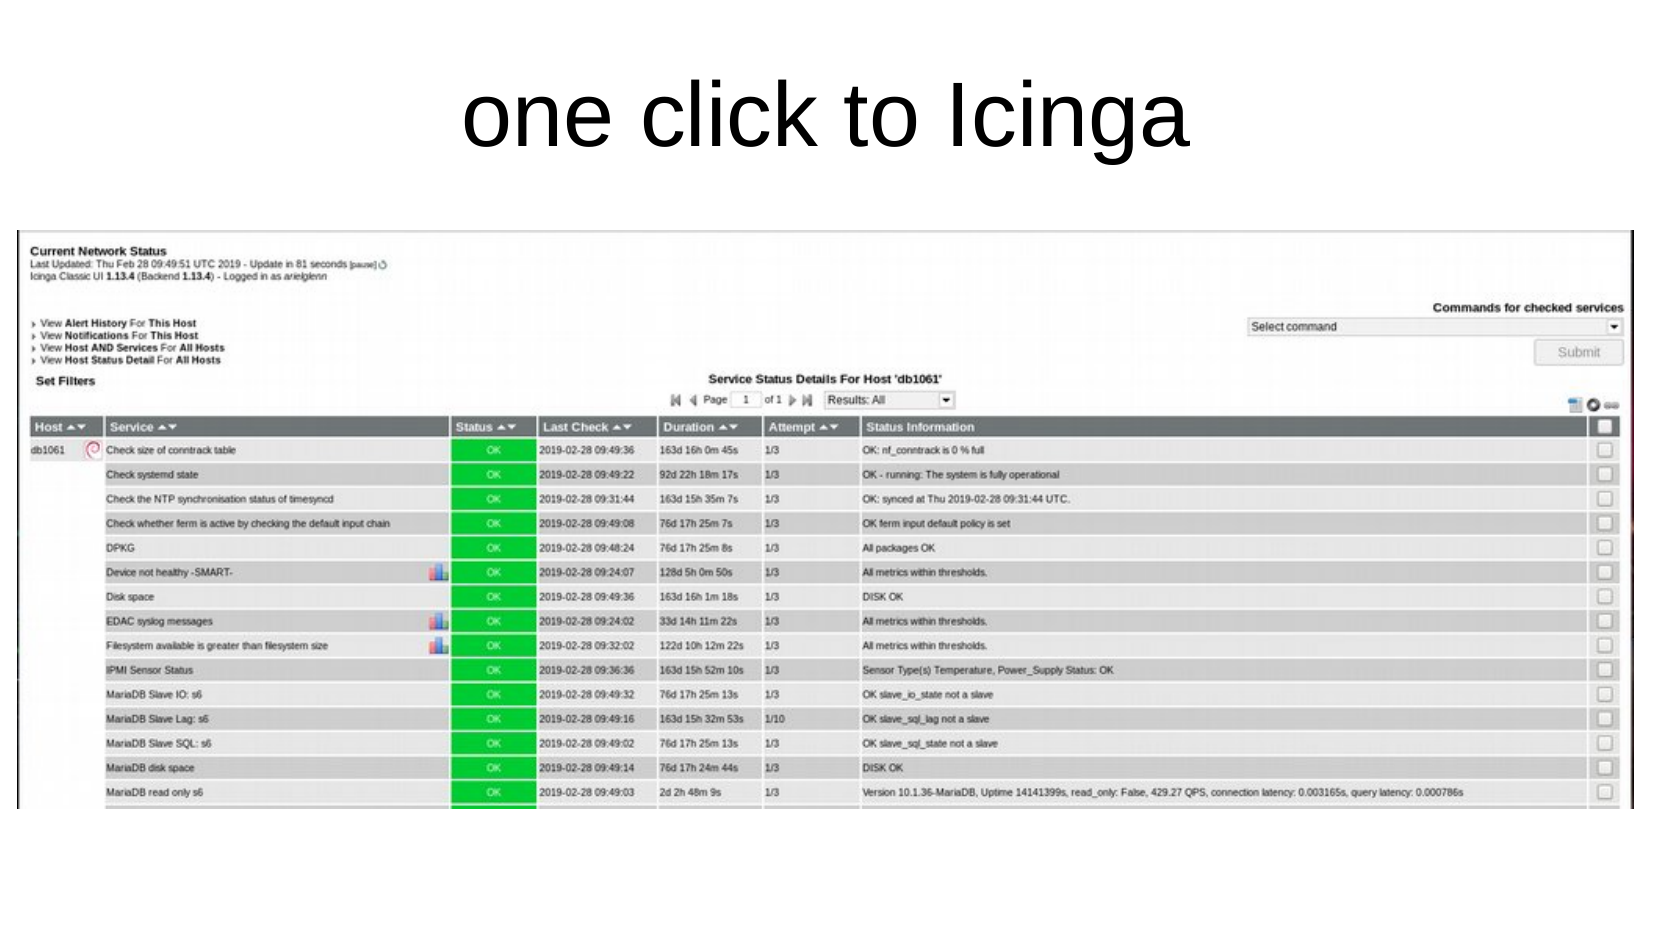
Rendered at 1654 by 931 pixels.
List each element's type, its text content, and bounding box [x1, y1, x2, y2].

title one click to Icinga [82, 37, 1571, 193]
picture [17, 230, 1634, 810]
